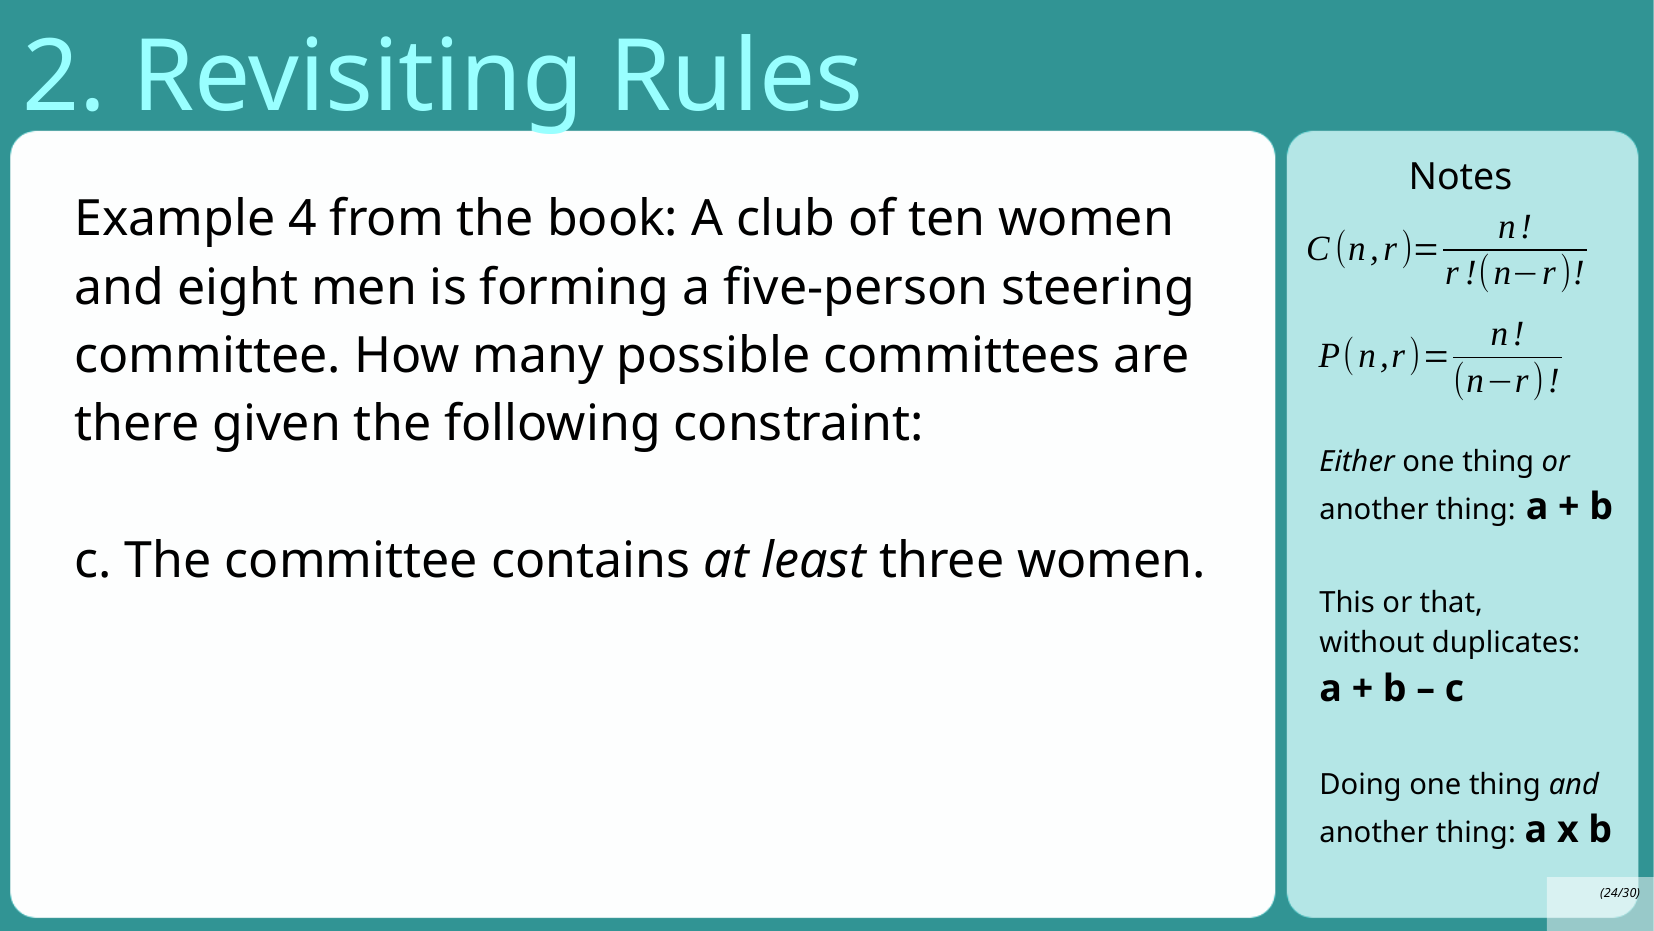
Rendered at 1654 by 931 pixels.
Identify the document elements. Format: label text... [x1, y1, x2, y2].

chart [1307, 314, 1571, 402]
text_box Notes [1290, 141, 1631, 395]
title 2. Revisiting Rules [22, 13, 1511, 130]
text_box Example 4 from the book: A club of ten women and eight men is forming a five-person steering committee. How many possible committees are there given the following constraint: c. The committee contains at least three women. [74, 182, 1244, 624]
text_box (<number>/30) [1546, 877, 1654, 931]
picture [0, 0, 1654, 931]
chart [1297, 207, 1598, 295]
text_box Either one thing or another thing: a + b This or that, without duplicates: a + b – c Doing one thing and another thing: a x b [1304, 432, 1630, 789]
